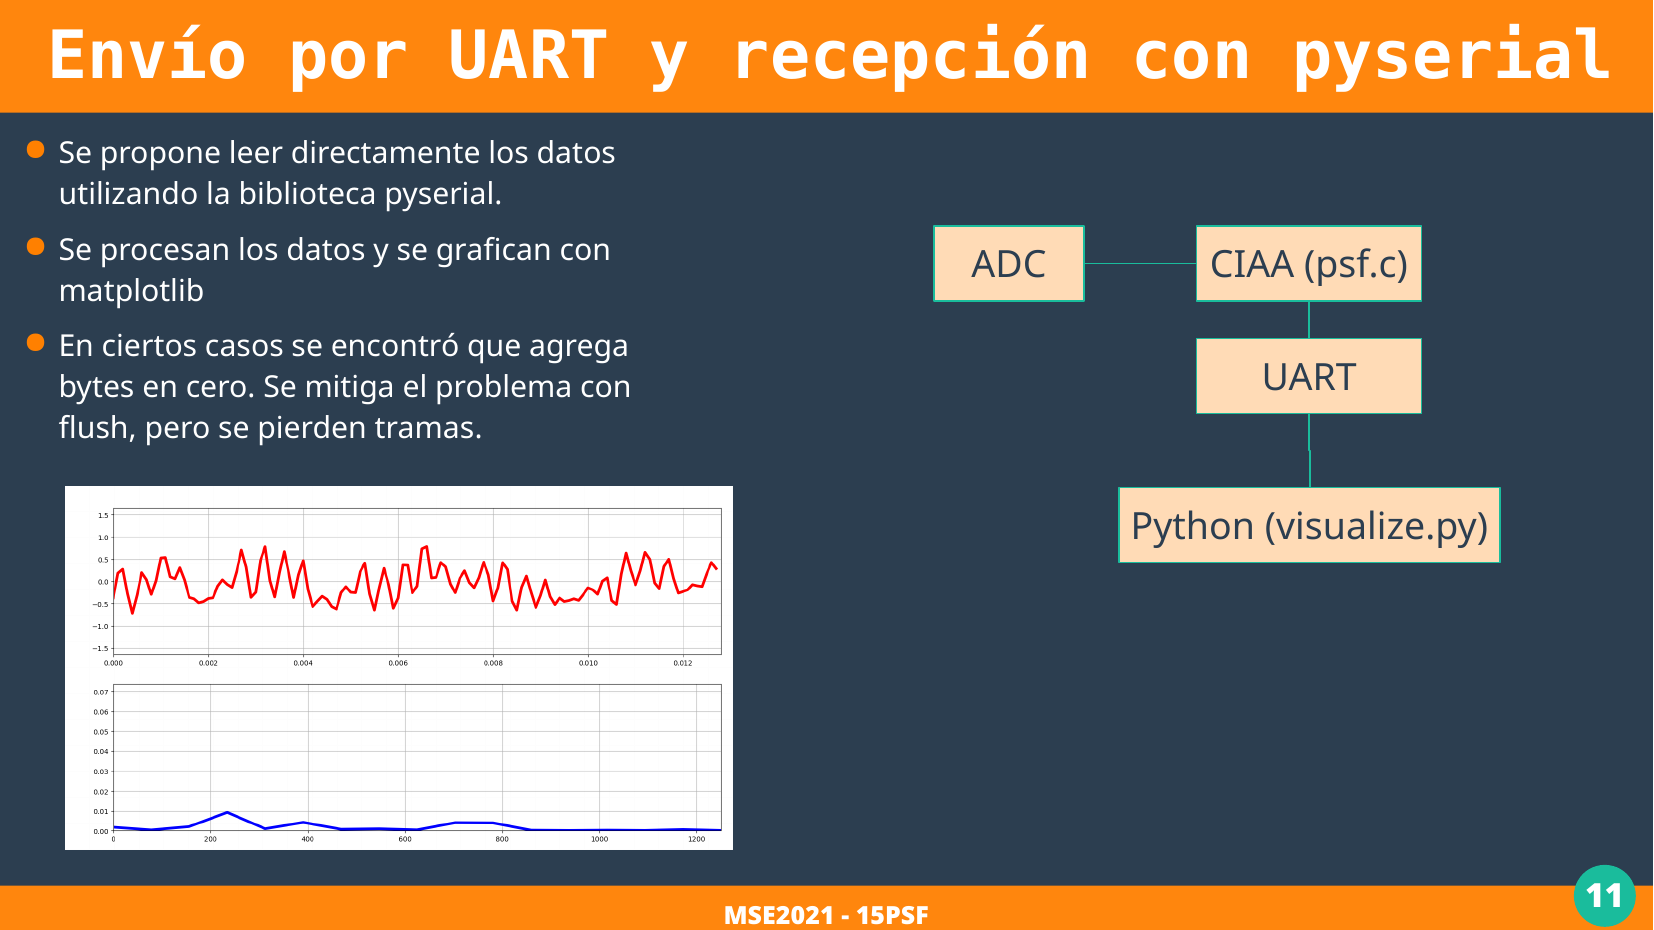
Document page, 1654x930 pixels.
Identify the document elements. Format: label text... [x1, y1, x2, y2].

text_box ADC [934, 225, 1085, 301]
title Envío por UART y recepción con pyserial [47, 16, 1653, 113]
text_box UART [1196, 338, 1422, 414]
text_box CIAA (psf.c) [1196, 225, 1422, 301]
picture [65, 486, 733, 851]
list Se propone leer directamente los datos utilizando la biblioteca pyserial. Se procesan los datos y se grafican con matplotlib En ciertos casos se encontró que agrega bytes en cero. Se mitiga el problema con flush, pero se pierden tramas. [11, 131, 713, 450]
text_box Python (visualize.py) [1119, 487, 1500, 563]
